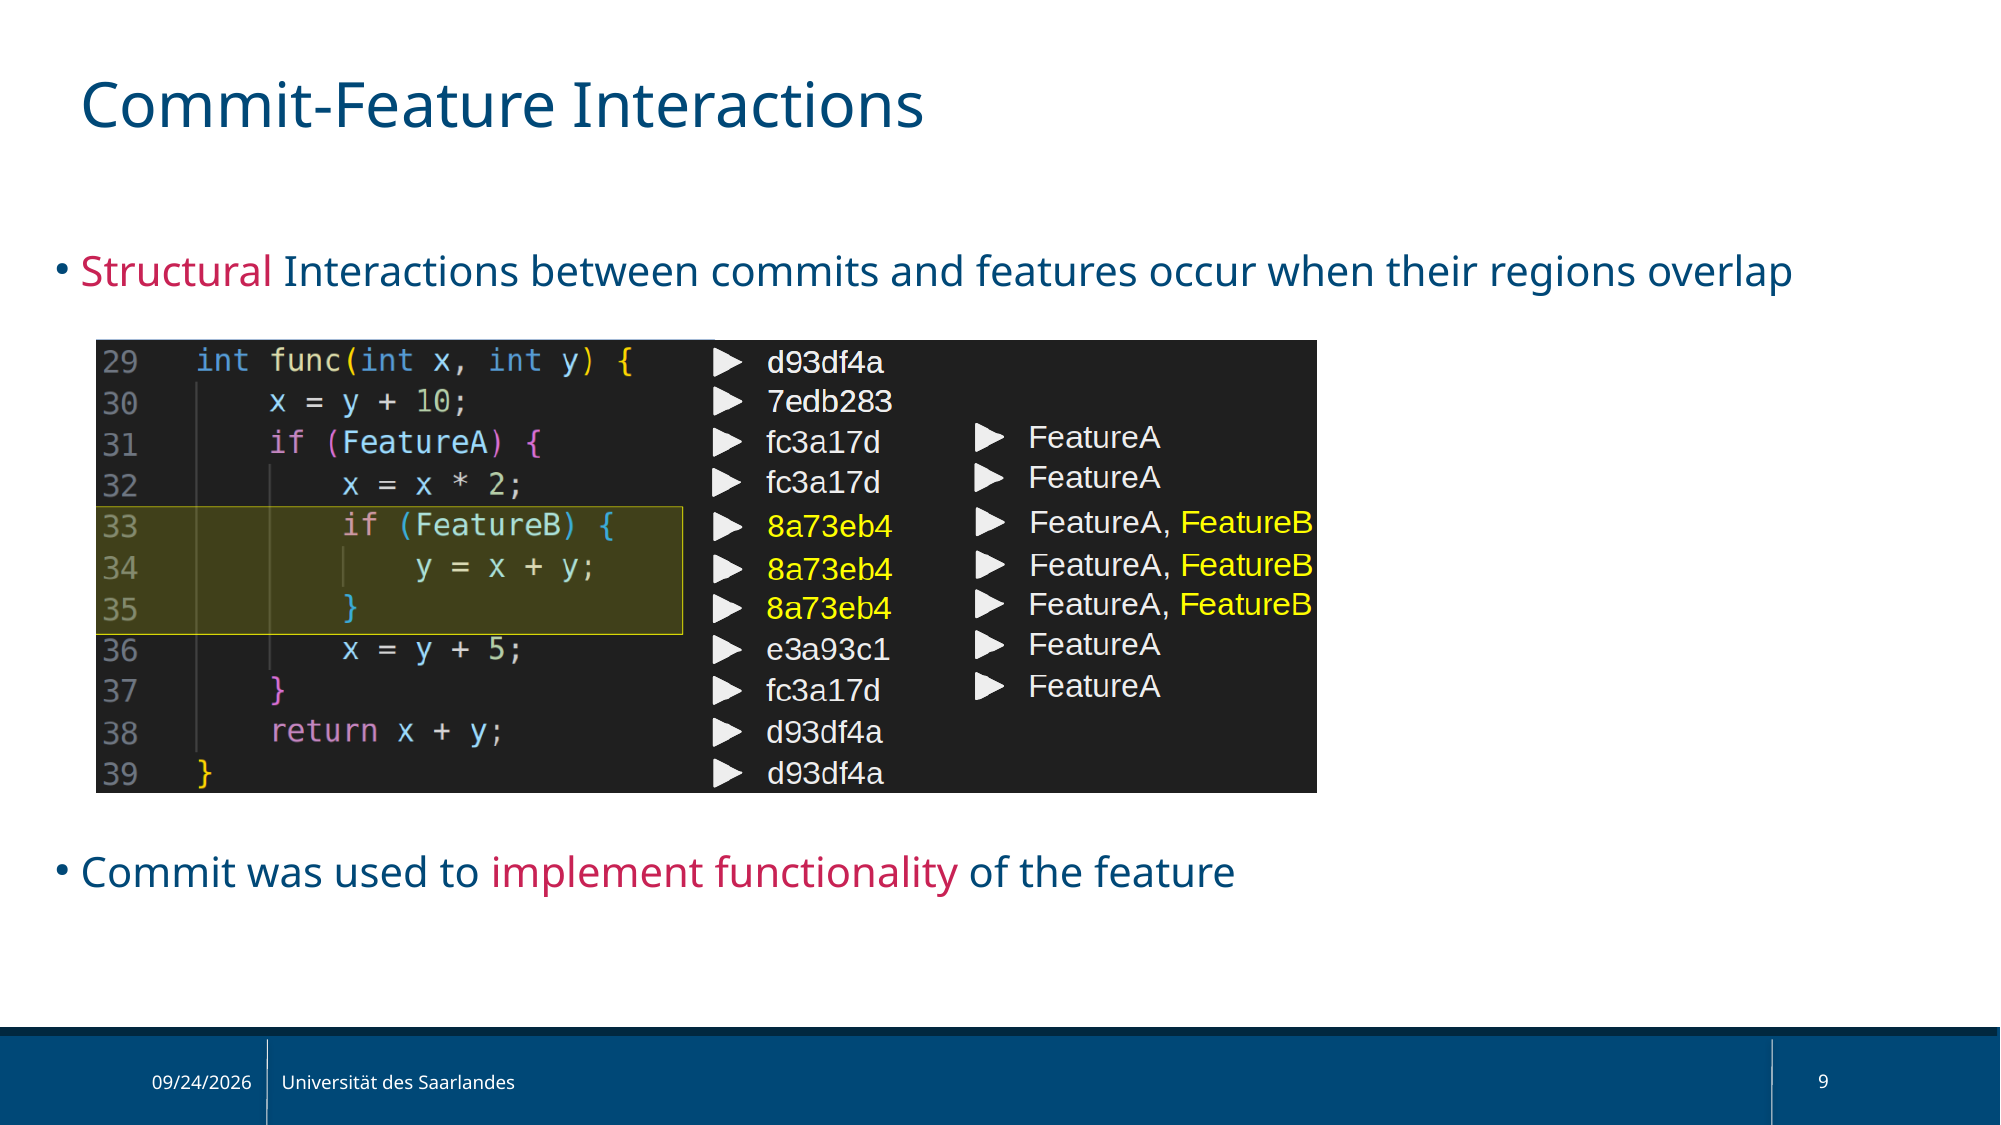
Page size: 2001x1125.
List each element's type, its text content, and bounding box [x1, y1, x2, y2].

text_box 09/22/2023 [65, 1053, 266, 1113]
list Commit-Feature Interactions [65, 57, 810, 170]
picture [96, 337, 1317, 796]
text_box Universität des Saarlandes [266, 1052, 1741, 1113]
text_box <number> [1803, 1052, 2000, 1113]
list Structural Interactions between commits and features occur when their regions overlap Commit was used to implement functionality of the feature [55, 237, 1979, 945]
list <number> [65, 57, 775, 111]
list 09/22/2023 [810, 57, 1521, 170]
